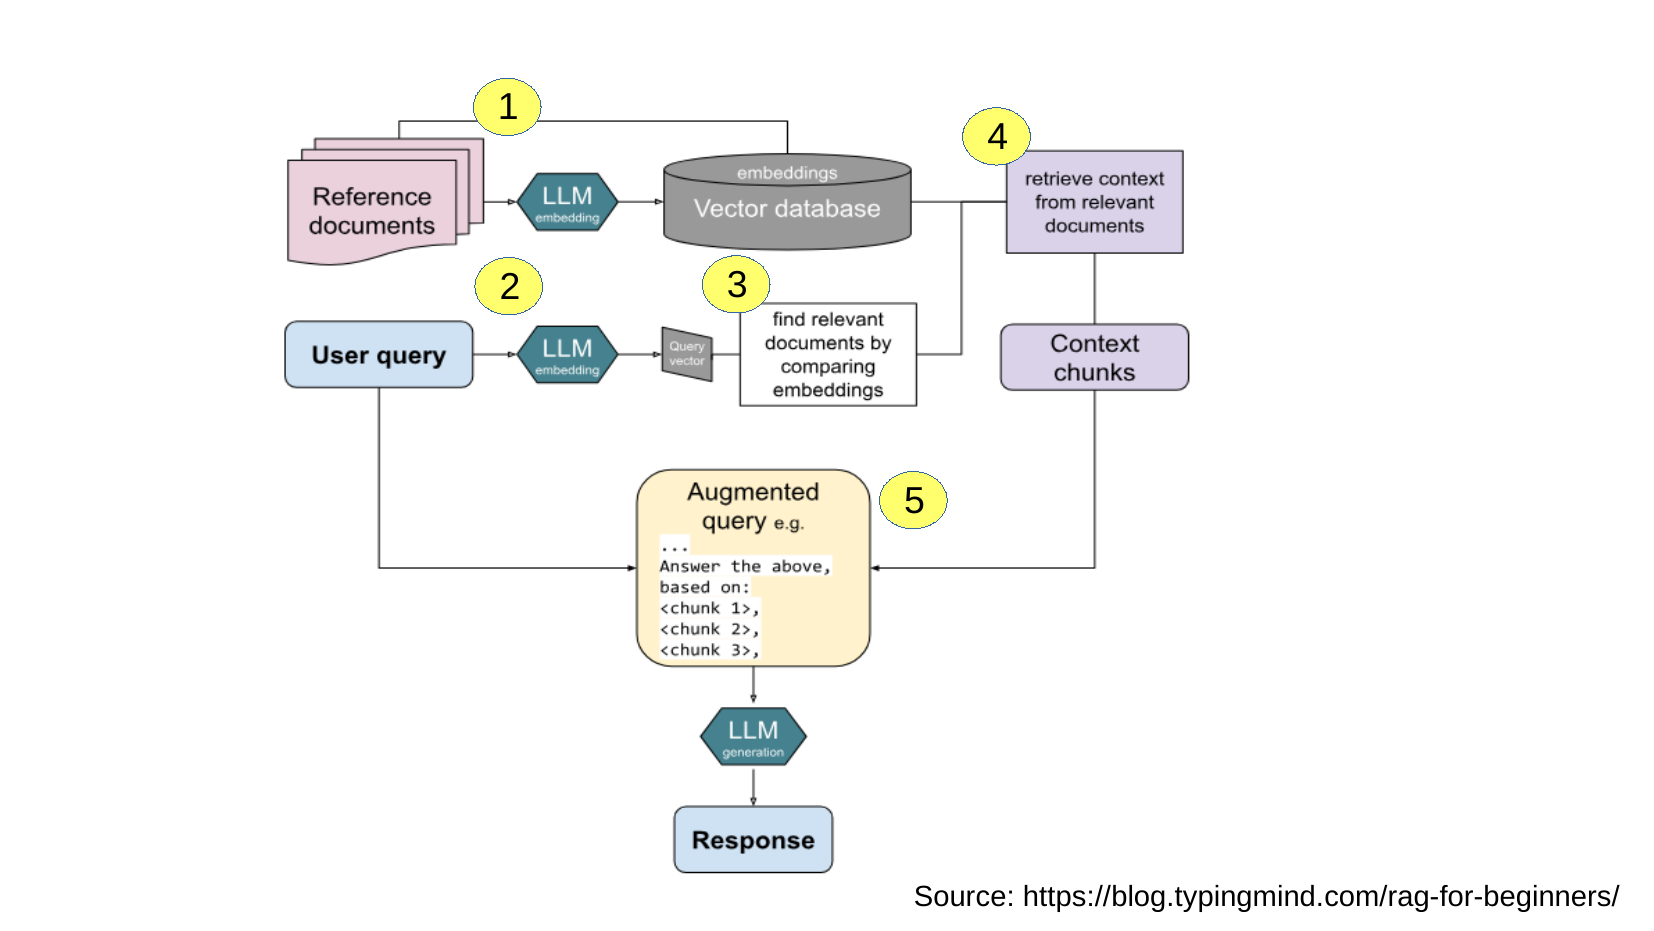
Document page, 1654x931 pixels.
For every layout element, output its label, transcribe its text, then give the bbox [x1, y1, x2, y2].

text_box 1 [473, 78, 542, 136]
text_box Source: https://blog.typingmind.com/rag-for-beginners/ [899, 872, 1654, 931]
picture [236, 101, 1227, 890]
text_box 5 [879, 471, 948, 529]
text_box 3 [702, 255, 771, 313]
text_box 4 [962, 107, 1031, 166]
text_box 2 [474, 257, 543, 315]
